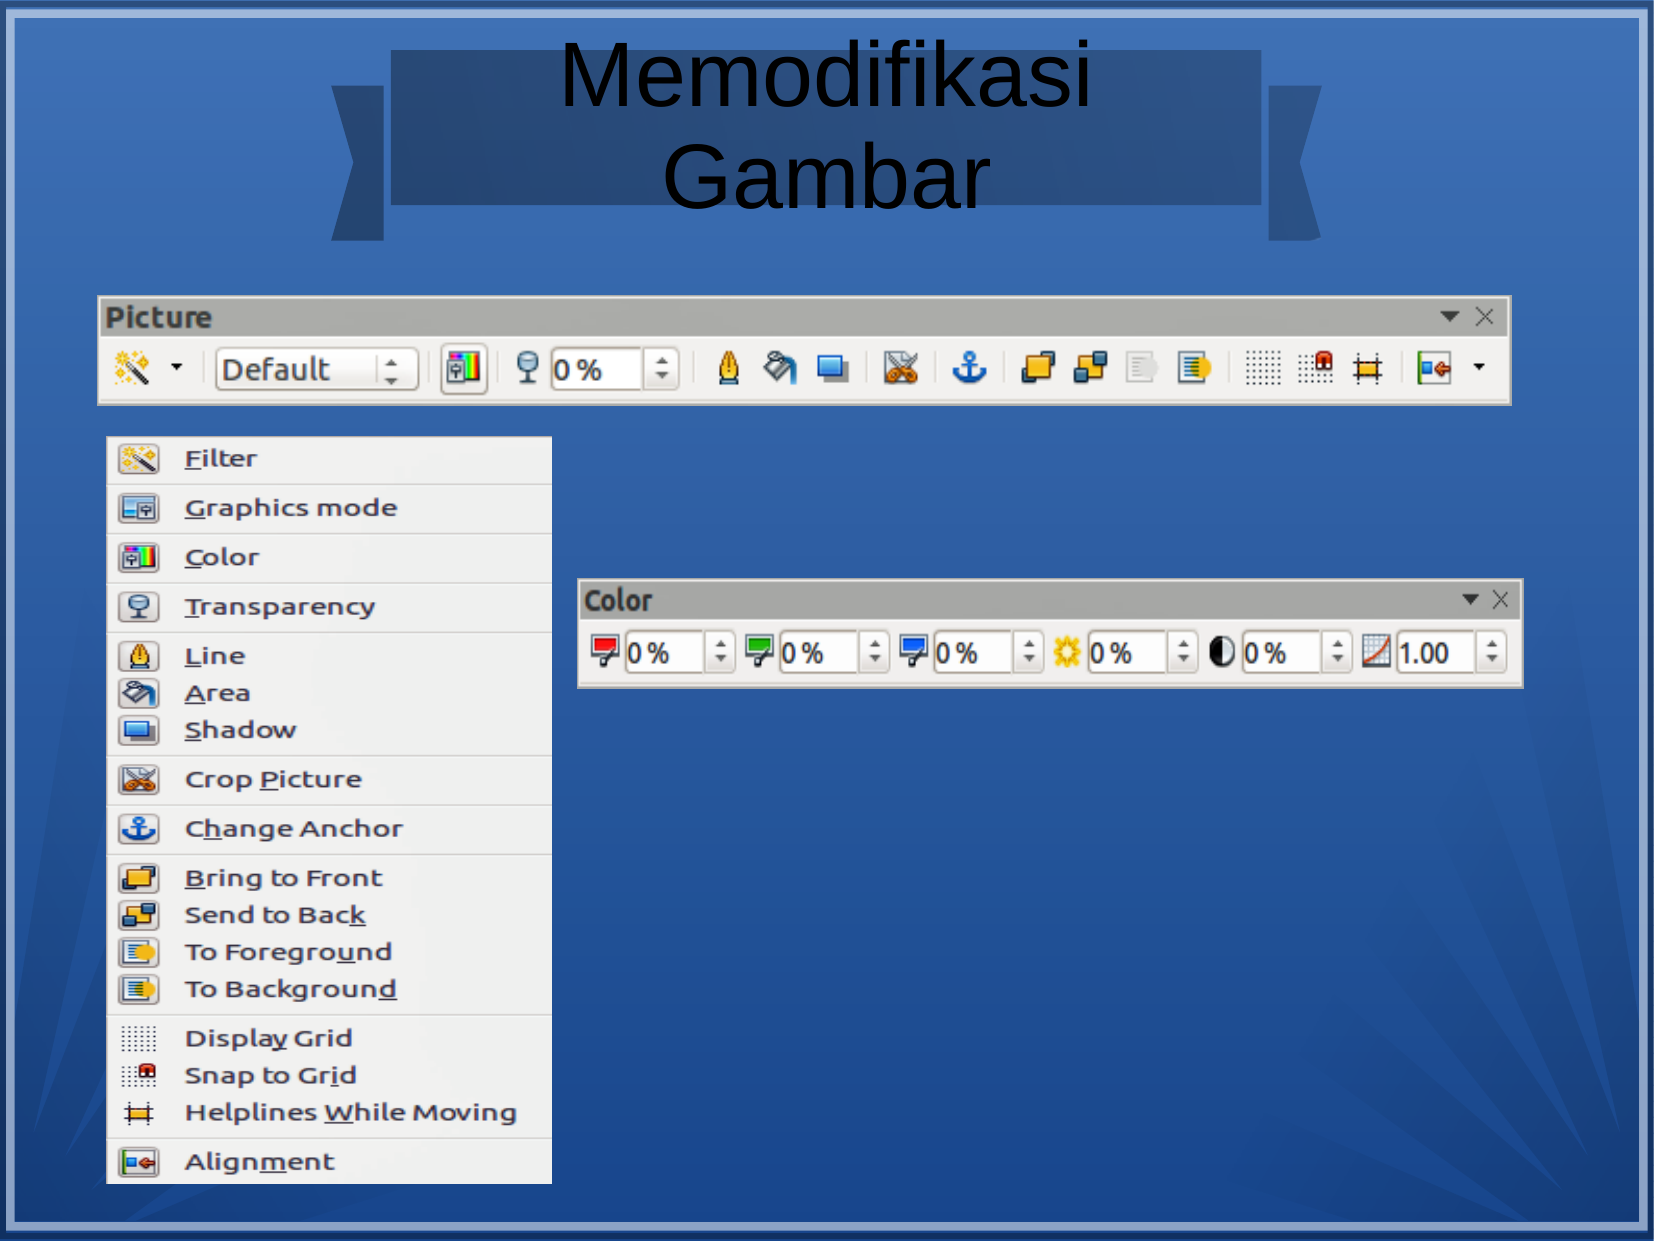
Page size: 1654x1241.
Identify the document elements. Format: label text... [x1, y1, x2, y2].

picture [577, 578, 1524, 690]
picture [97, 295, 1512, 406]
picture [106, 436, 552, 1184]
title Memodifikasi Gambar [389, 23, 1264, 229]
